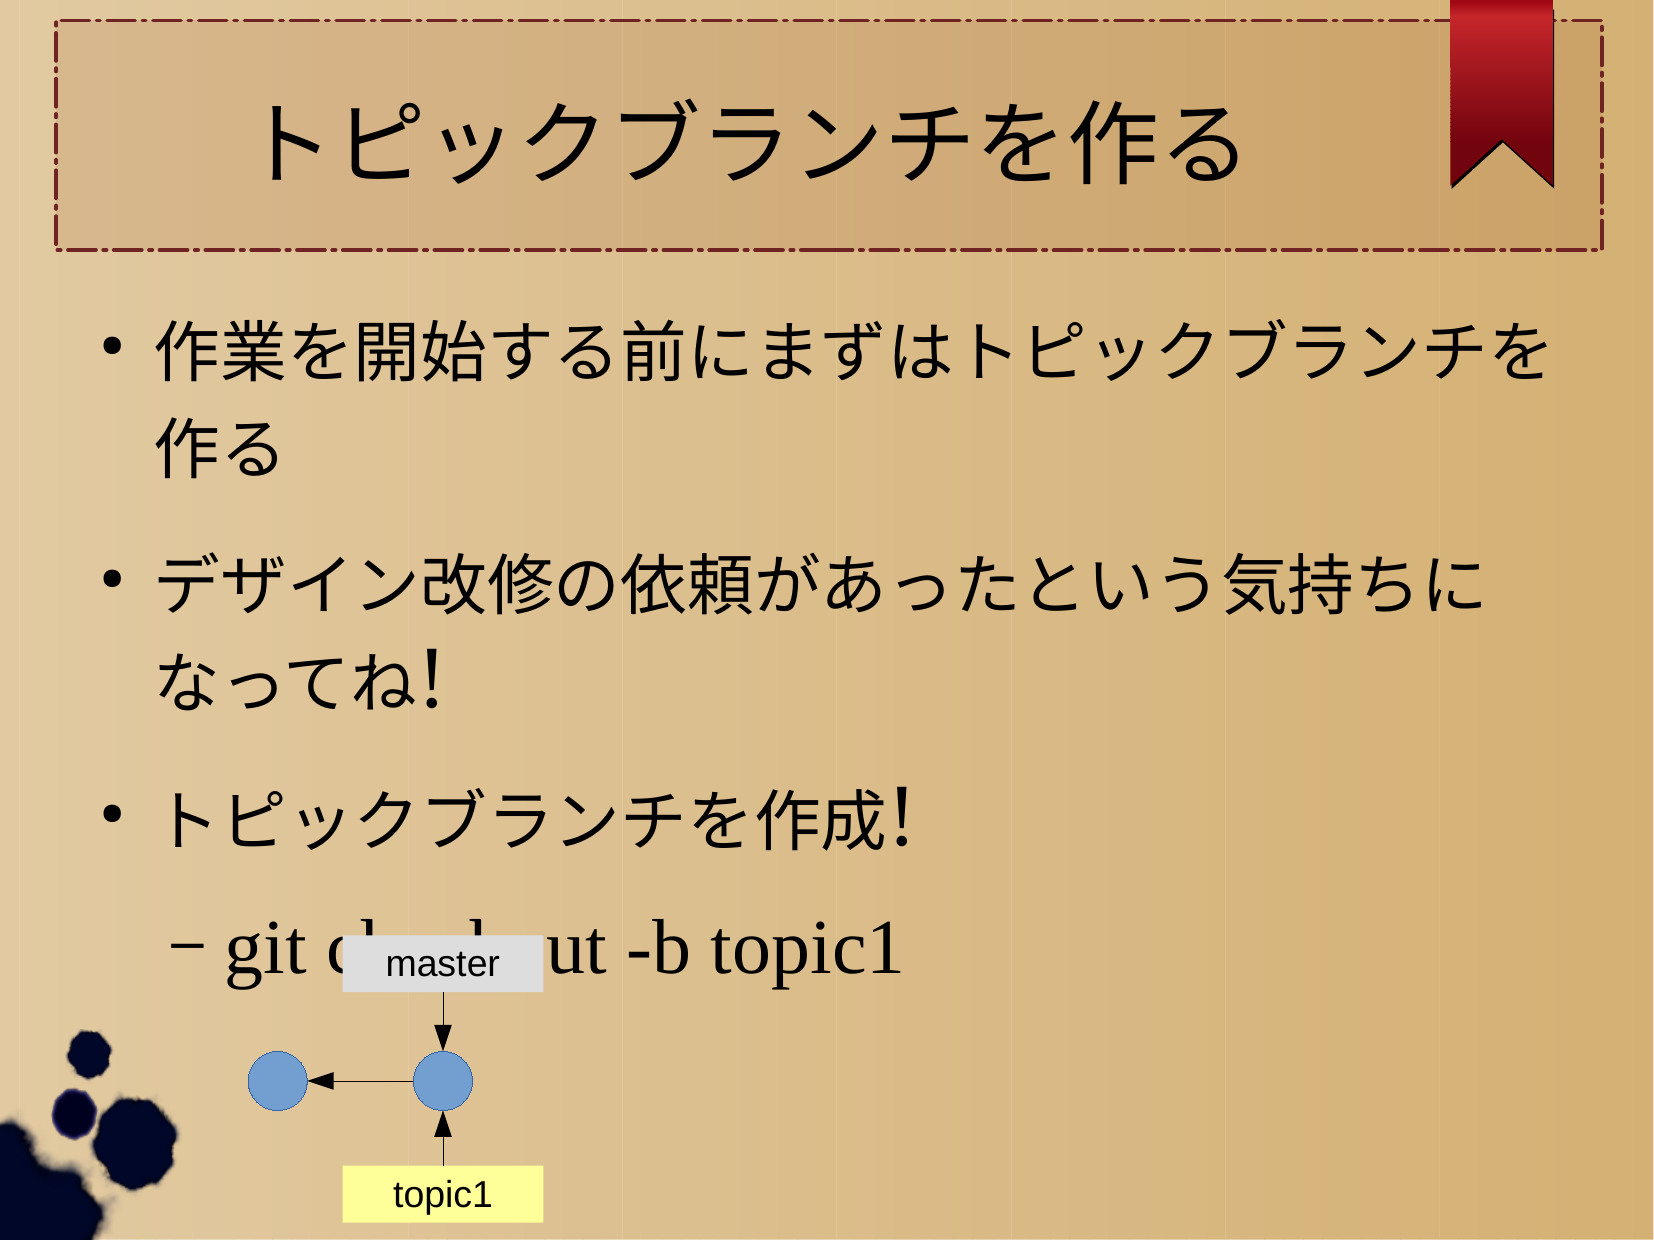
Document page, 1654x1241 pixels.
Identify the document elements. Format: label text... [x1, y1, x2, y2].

text_box master [342, 935, 544, 993]
text_box [248, 1051, 308, 1111]
list 作業を開始する前にまずはトピックブランチを作る デザイン改修の依頼があったという気持ちになってね! トピックブランチを作成! git checkout -b topic1 [82, 299, 1571, 1019]
text_box [413, 1051, 473, 1111]
title トピックブランチを作る [82, 47, 1412, 229]
text_box topic1 [342, 1165, 544, 1223]
